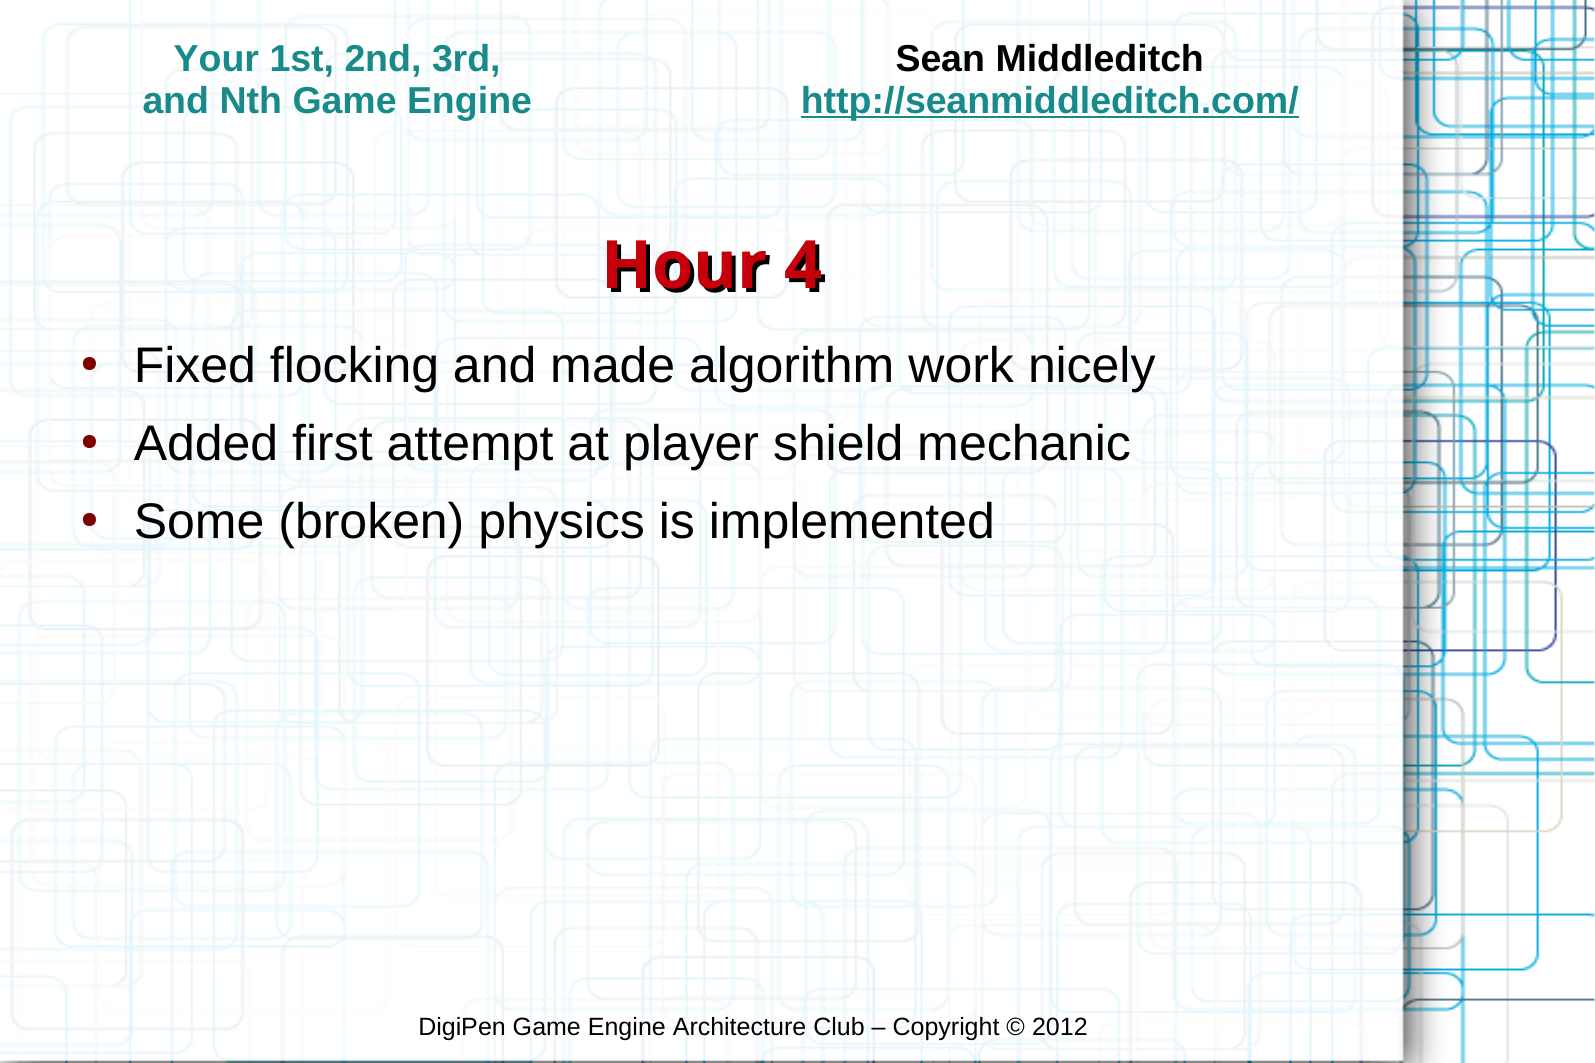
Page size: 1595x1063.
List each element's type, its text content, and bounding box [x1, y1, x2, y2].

list Fixed flocking and made algorithm work nicely Added first attempt at player shield mechanic Some (broken) physics is implemented [63, 337, 1351, 976]
title Hour 4 [75, 225, 1351, 301]
list DigiPen Game Engine Architecture Club – Copyright © 2012 [75, 1012, 1363, 1051]
list Sean Middleditch http://seanmiddleditch.com/ [787, 37, 1313, 151]
picture [0, 0, 1595, 1063]
list Your 1st, 2nd, 3rd, and Nth Game Engine [75, 37, 601, 151]
